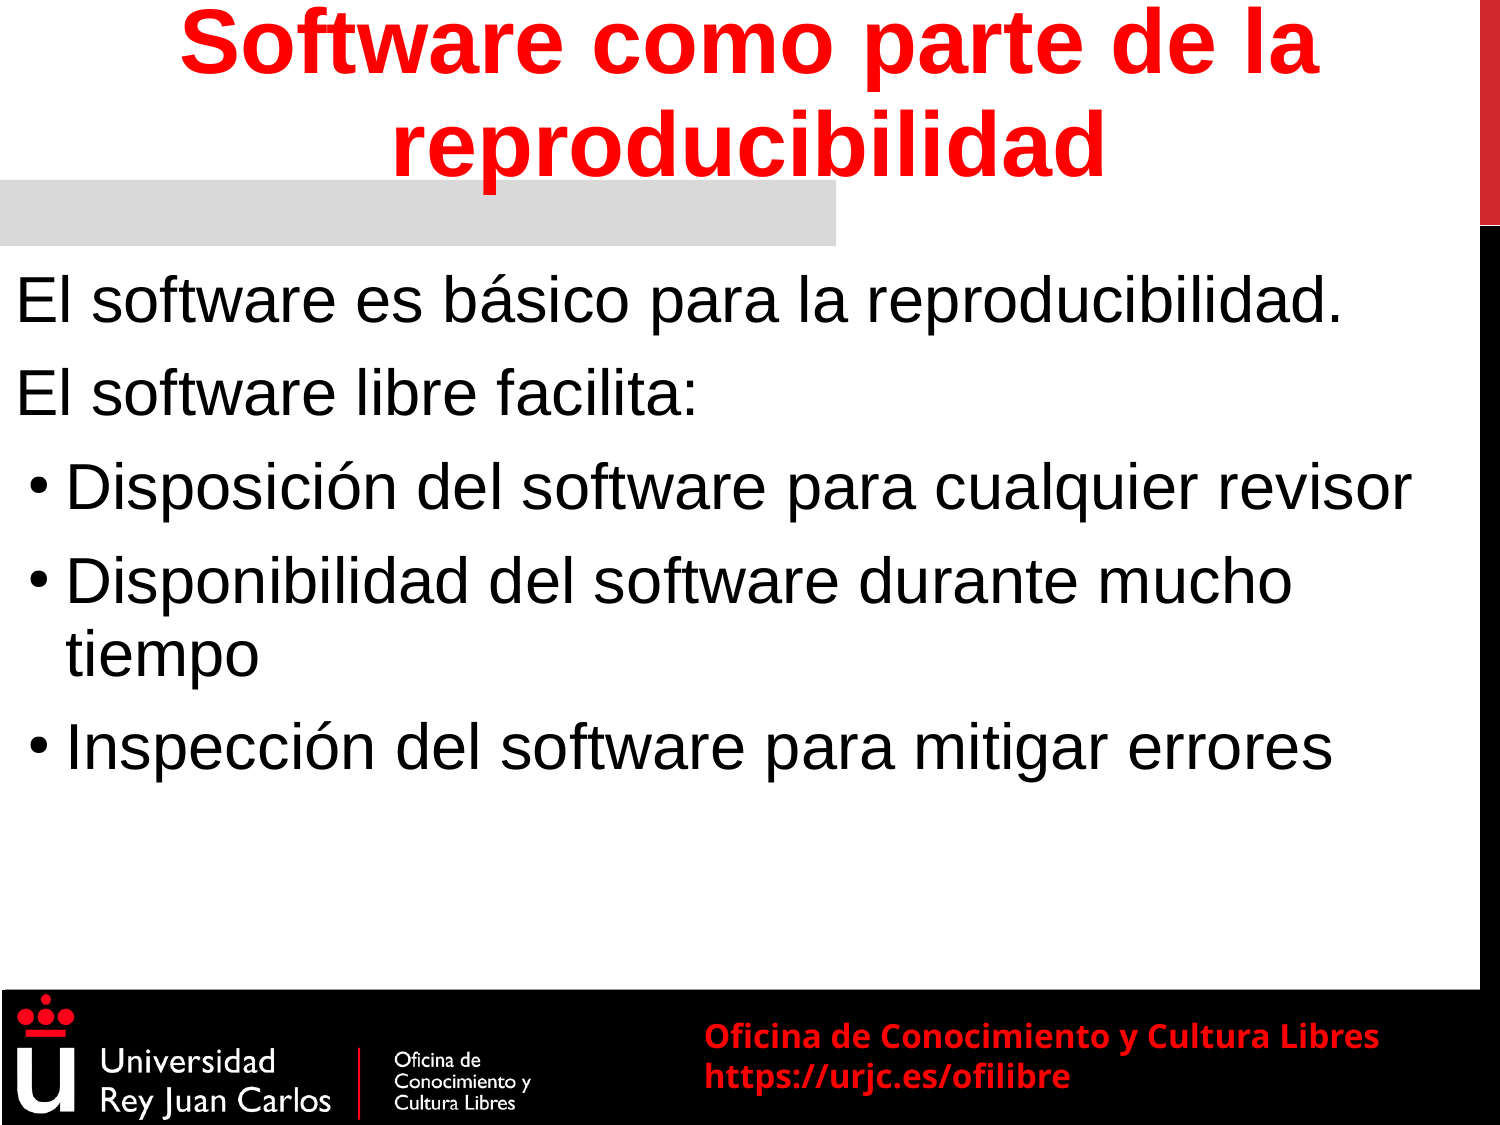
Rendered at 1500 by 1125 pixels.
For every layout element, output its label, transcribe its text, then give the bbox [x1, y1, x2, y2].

picture [17, 994, 531, 1120]
list El software es básico para la reproducibilidad. El software libre facilita: Disposición del software para cualquier revisor Disponibilidad del software durante mucho tiempo Inspección del software para mitigar errores [15, 263, 1486, 931]
title Software como parte de la reproducibilidad [75, 0, 1425, 197]
